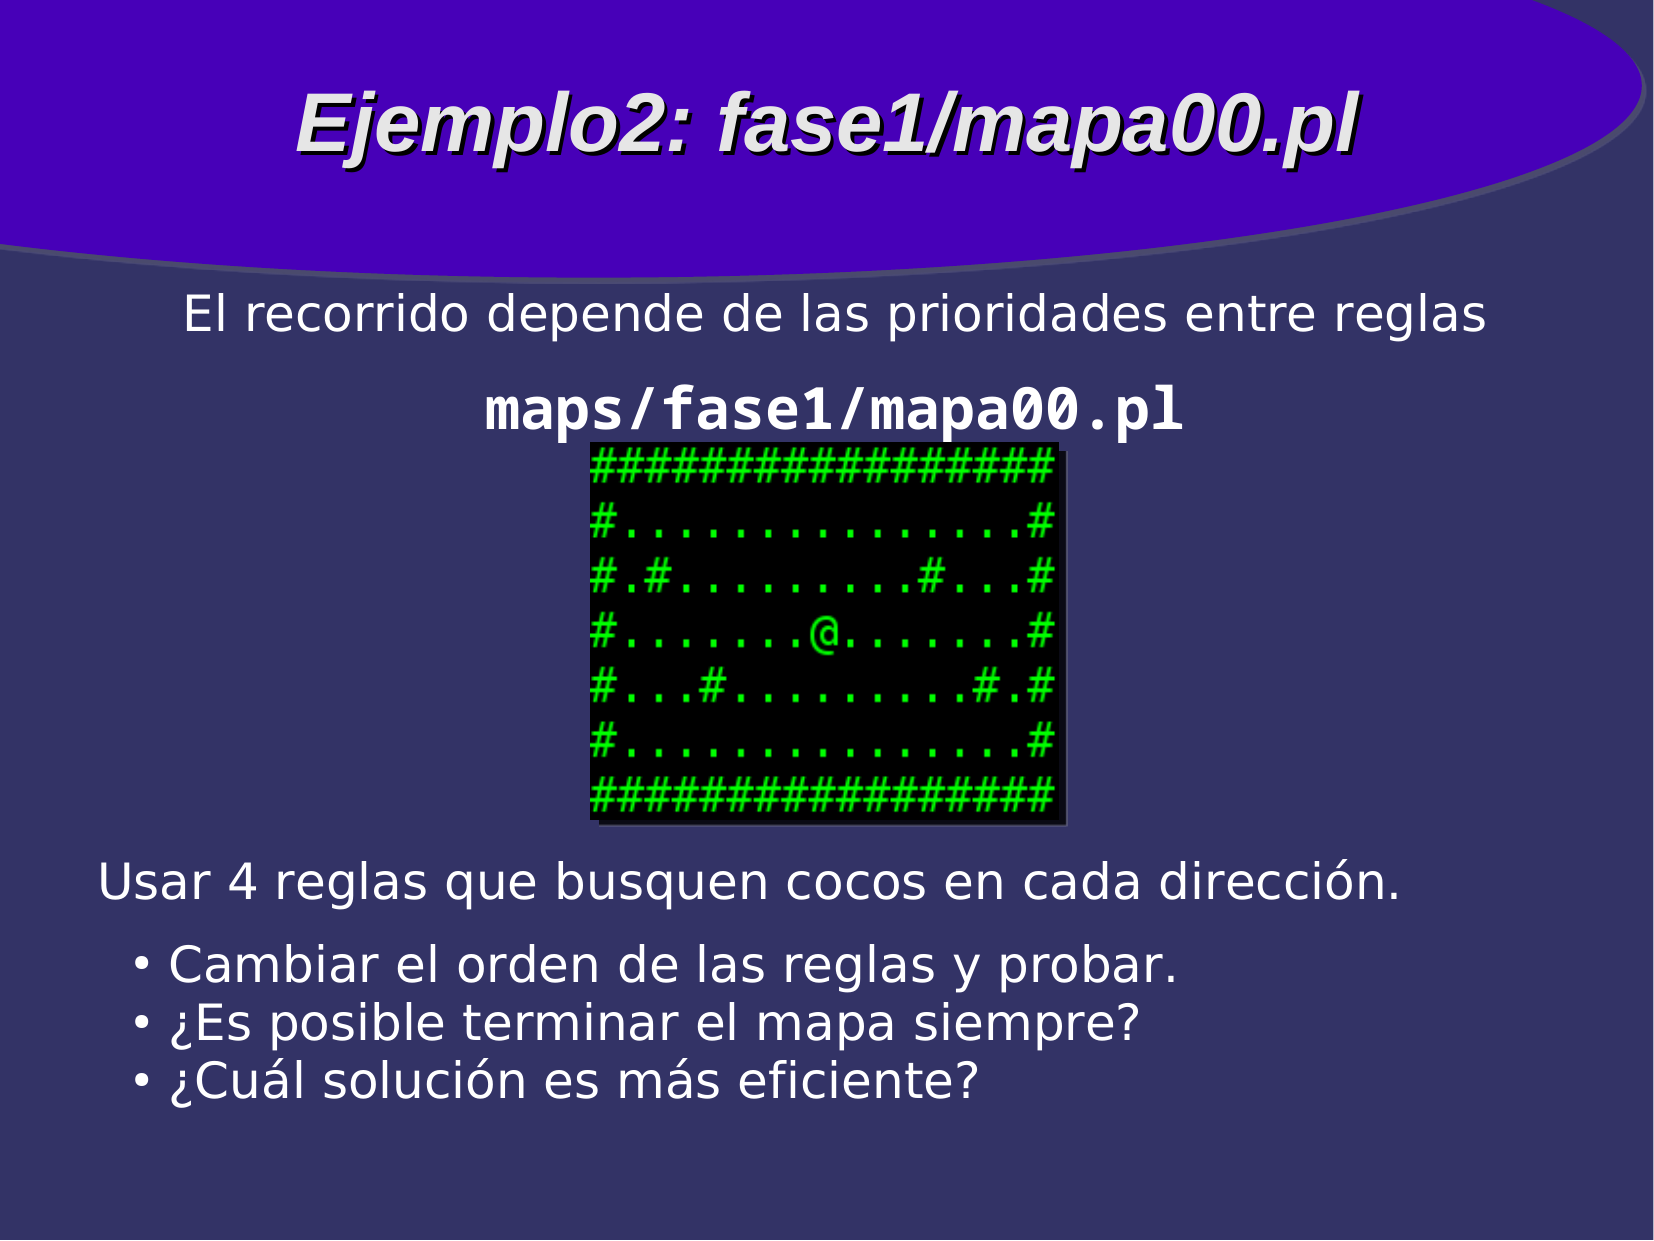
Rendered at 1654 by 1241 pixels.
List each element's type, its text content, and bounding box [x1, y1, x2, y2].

picture [590, 442, 1059, 820]
text_box El recorrido depende de las prioridades entre reglas maps/fase1/mapa00.pl Usar 4 reglas que busquen cocos en cada dirección. Cambiar el orden de las reglas y probar. ¿Es posible terminar el mapa siempre? ¿Cuál solución es más eficiente? [82, 277, 1589, 1226]
title Ejemplo2: fase1/mapa00.pl [121, 19, 1534, 227]
